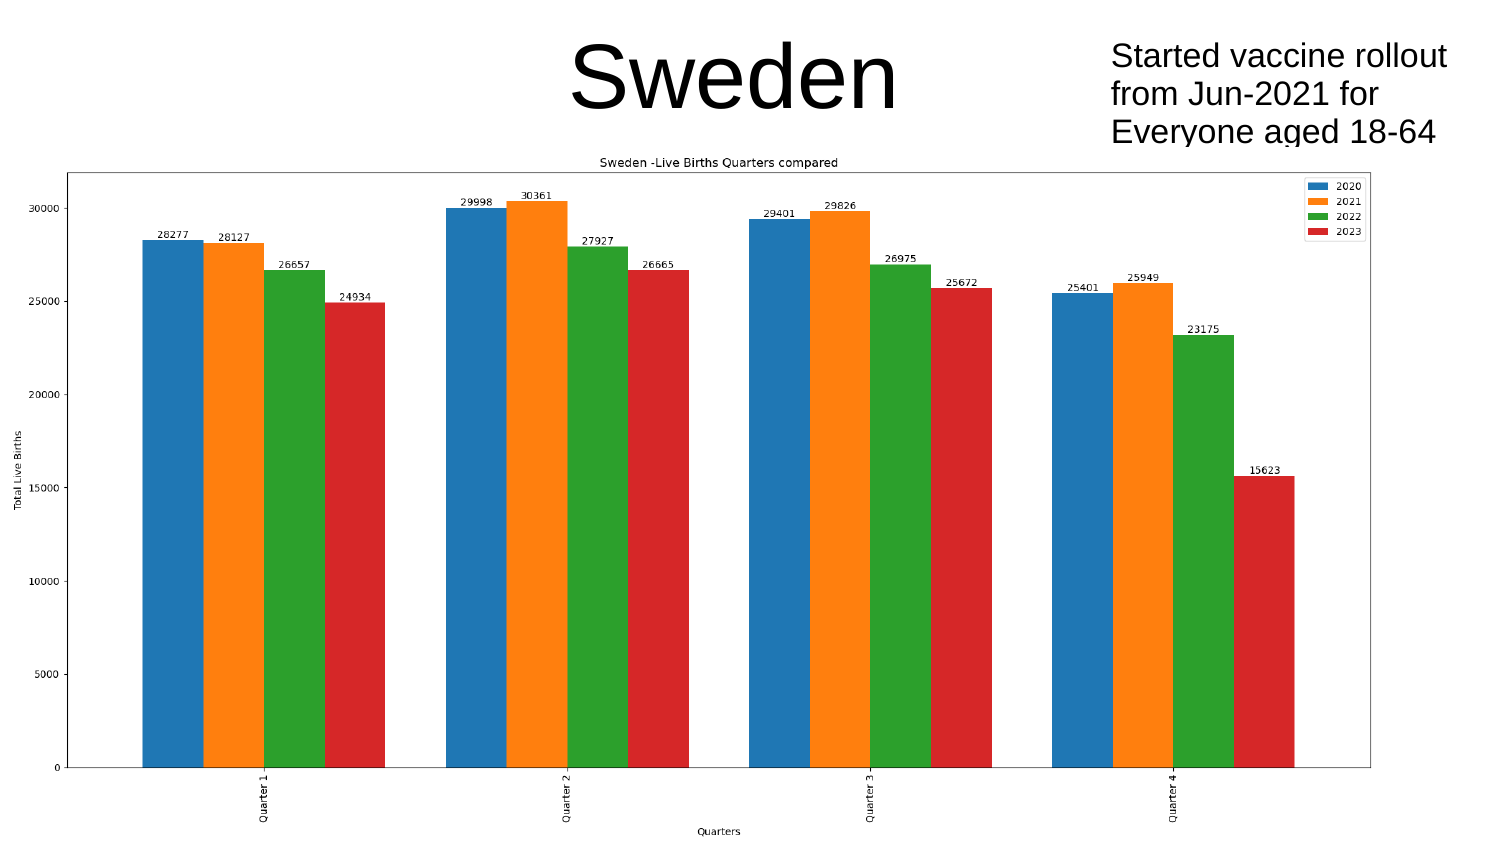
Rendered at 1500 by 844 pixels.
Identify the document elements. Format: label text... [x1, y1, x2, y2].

text_box Started vaccine rollout from Jun-2021 for Everyone aged 18-64 [1096, 29, 1477, 159]
picture [3, 147, 1381, 844]
title Sweden [59, 6, 1409, 147]
